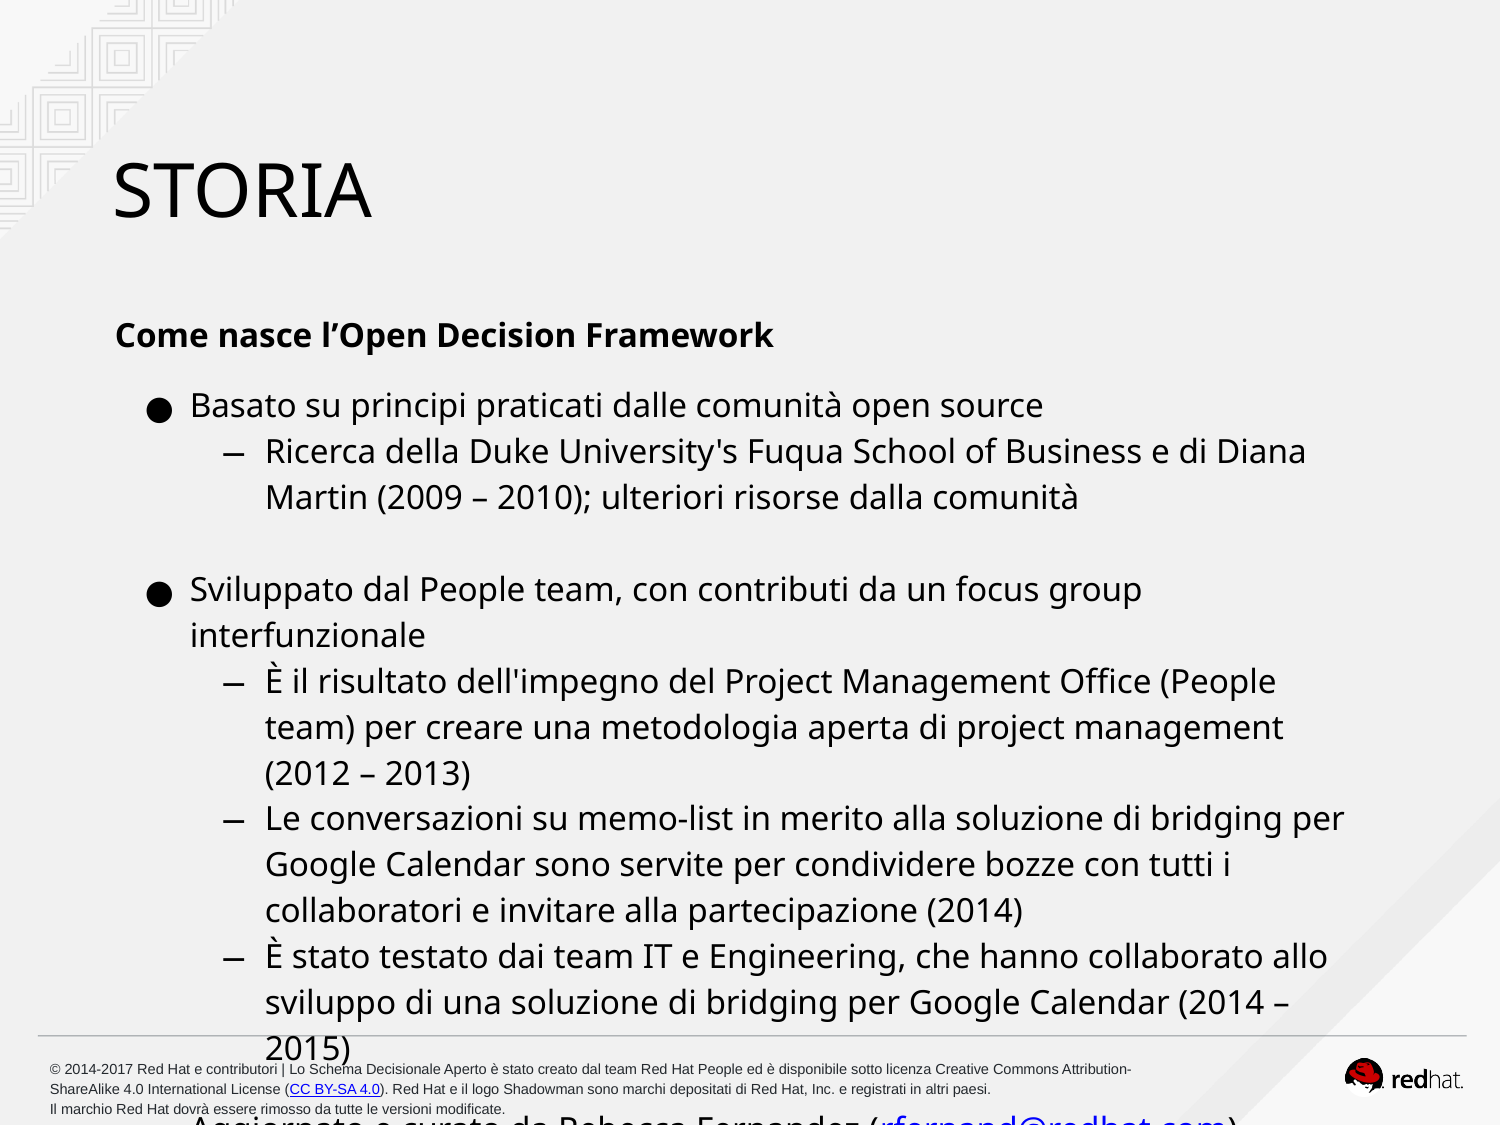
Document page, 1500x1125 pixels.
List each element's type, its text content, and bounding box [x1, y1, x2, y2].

text_box STORIA [112, 0, 1388, 233]
text_box Come nasce l’Open Decision Framework Basato su principi praticati dalle comunità open source Ricerca della Duke University's Fuqua School of Business e di Diana Martin (2009 – 2010); ulteriori risorse dalla comunità Sviluppato dal People team, con contributi da un focus group interfunzionale È il risultato dell'impegno del Project Management Office (People team) per creare una metodologia aperta di project management (2012 – 2013) Le conversazioni su memo-list in merito alla soluzione di bridging per Google Calendar sono servite per condividere bozze con tutti i collaboratori e invitare alla partecipazione (2014) È stato testato dai team IT e Engineering, che hanno collaborato allo sviluppo di una soluzione di bridging per Google Calendar (2014 – 2015) Aggiornato e curato da Rebecca Fernandez (rfernand@redhat.com) [114, 313, 1368, 1035]
picture [0, 0, 1500, 1125]
picture [1023, 1119, 1042, 1125]
picture [564, 1120, 573, 1125]
